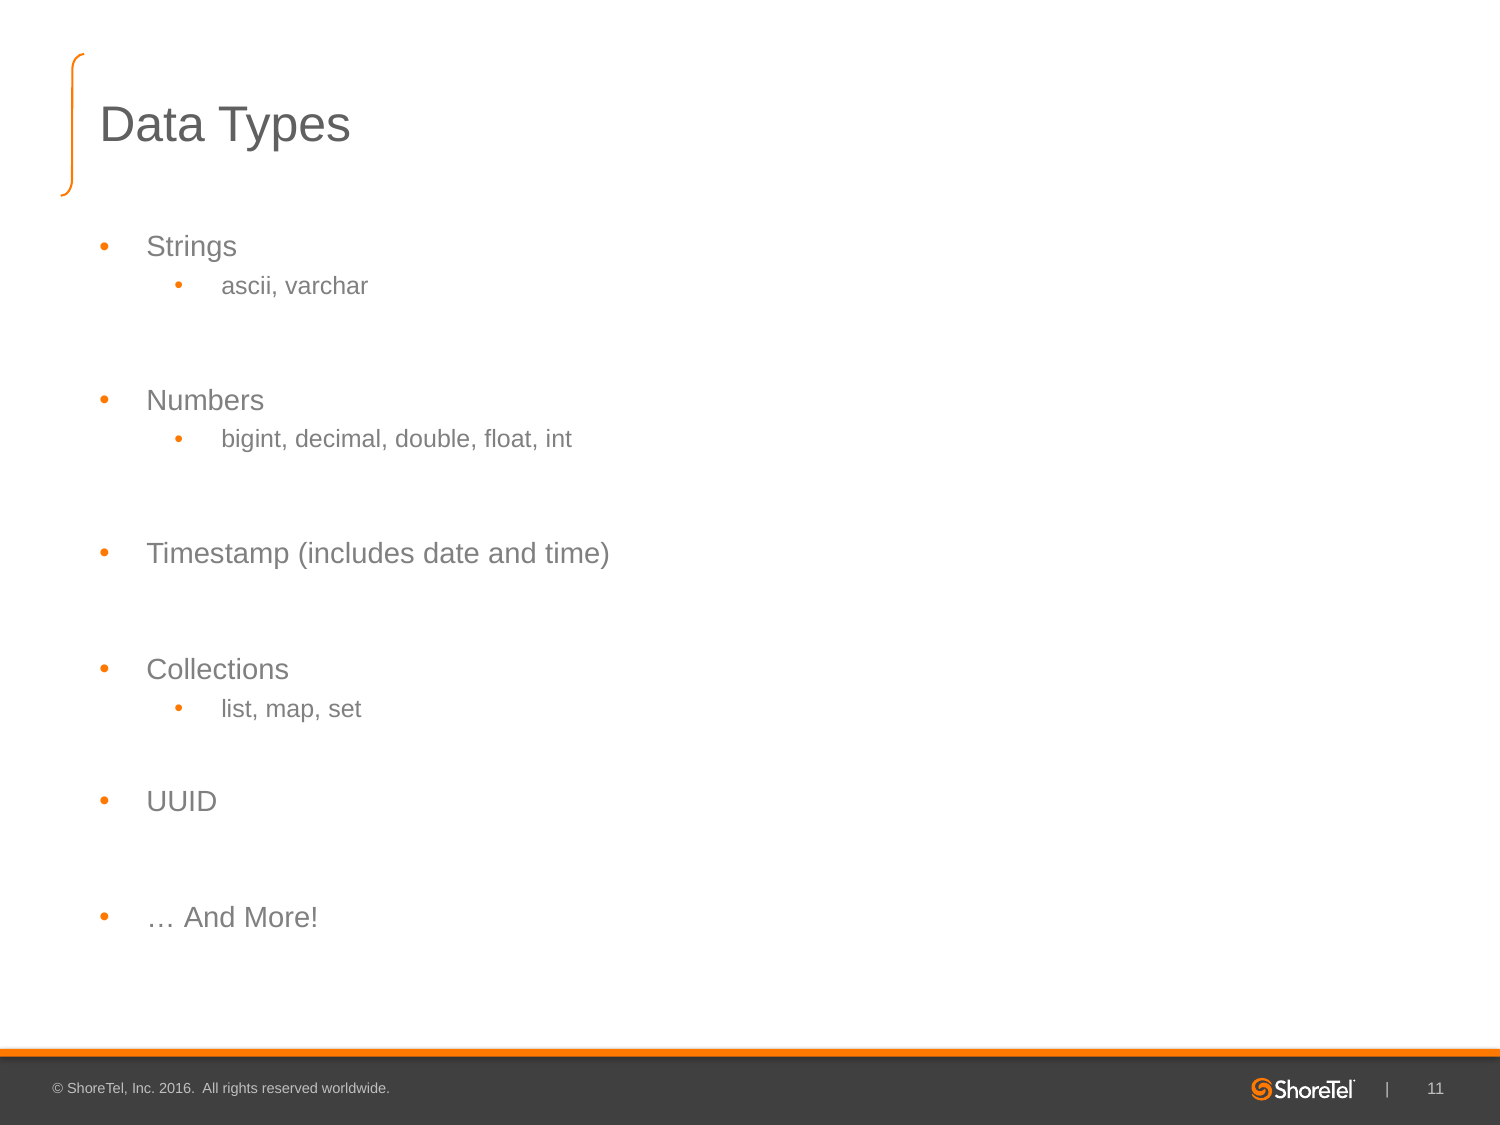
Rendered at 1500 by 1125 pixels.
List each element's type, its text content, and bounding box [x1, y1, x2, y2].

list Strings ascii, varchar Numbers bigint, decimal, double, float, int Timestamp (includes date and time) Collections list, map, set UUID … And More! [84, 222, 1450, 942]
title Data Types [84, 53, 1235, 196]
